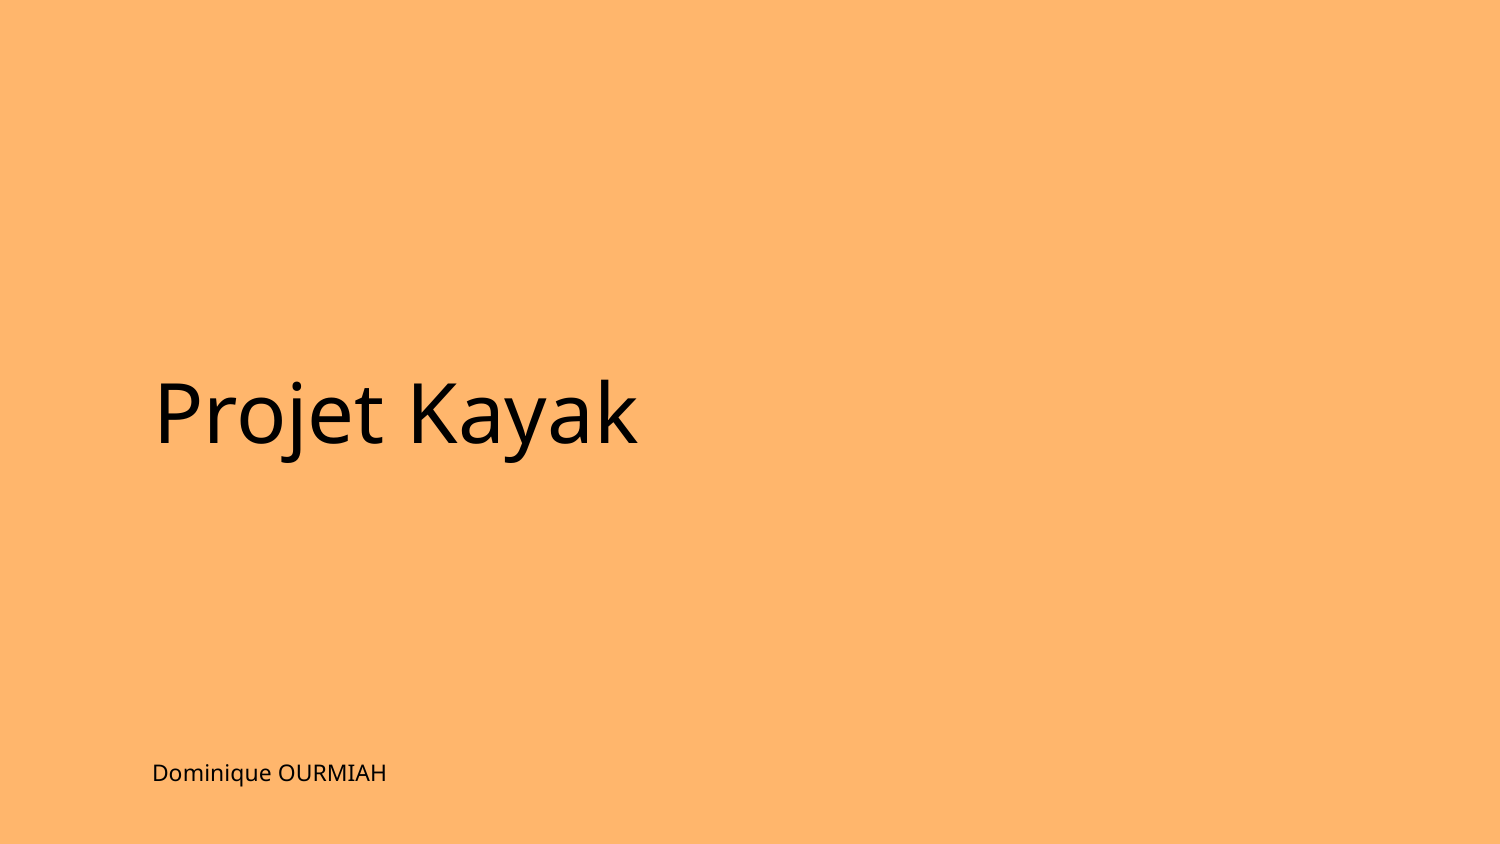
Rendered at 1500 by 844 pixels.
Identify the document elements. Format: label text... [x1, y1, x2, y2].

title Dominique OURMIAH [137, 700, 1200, 802]
title Projet Kayak [138, 323, 1332, 476]
